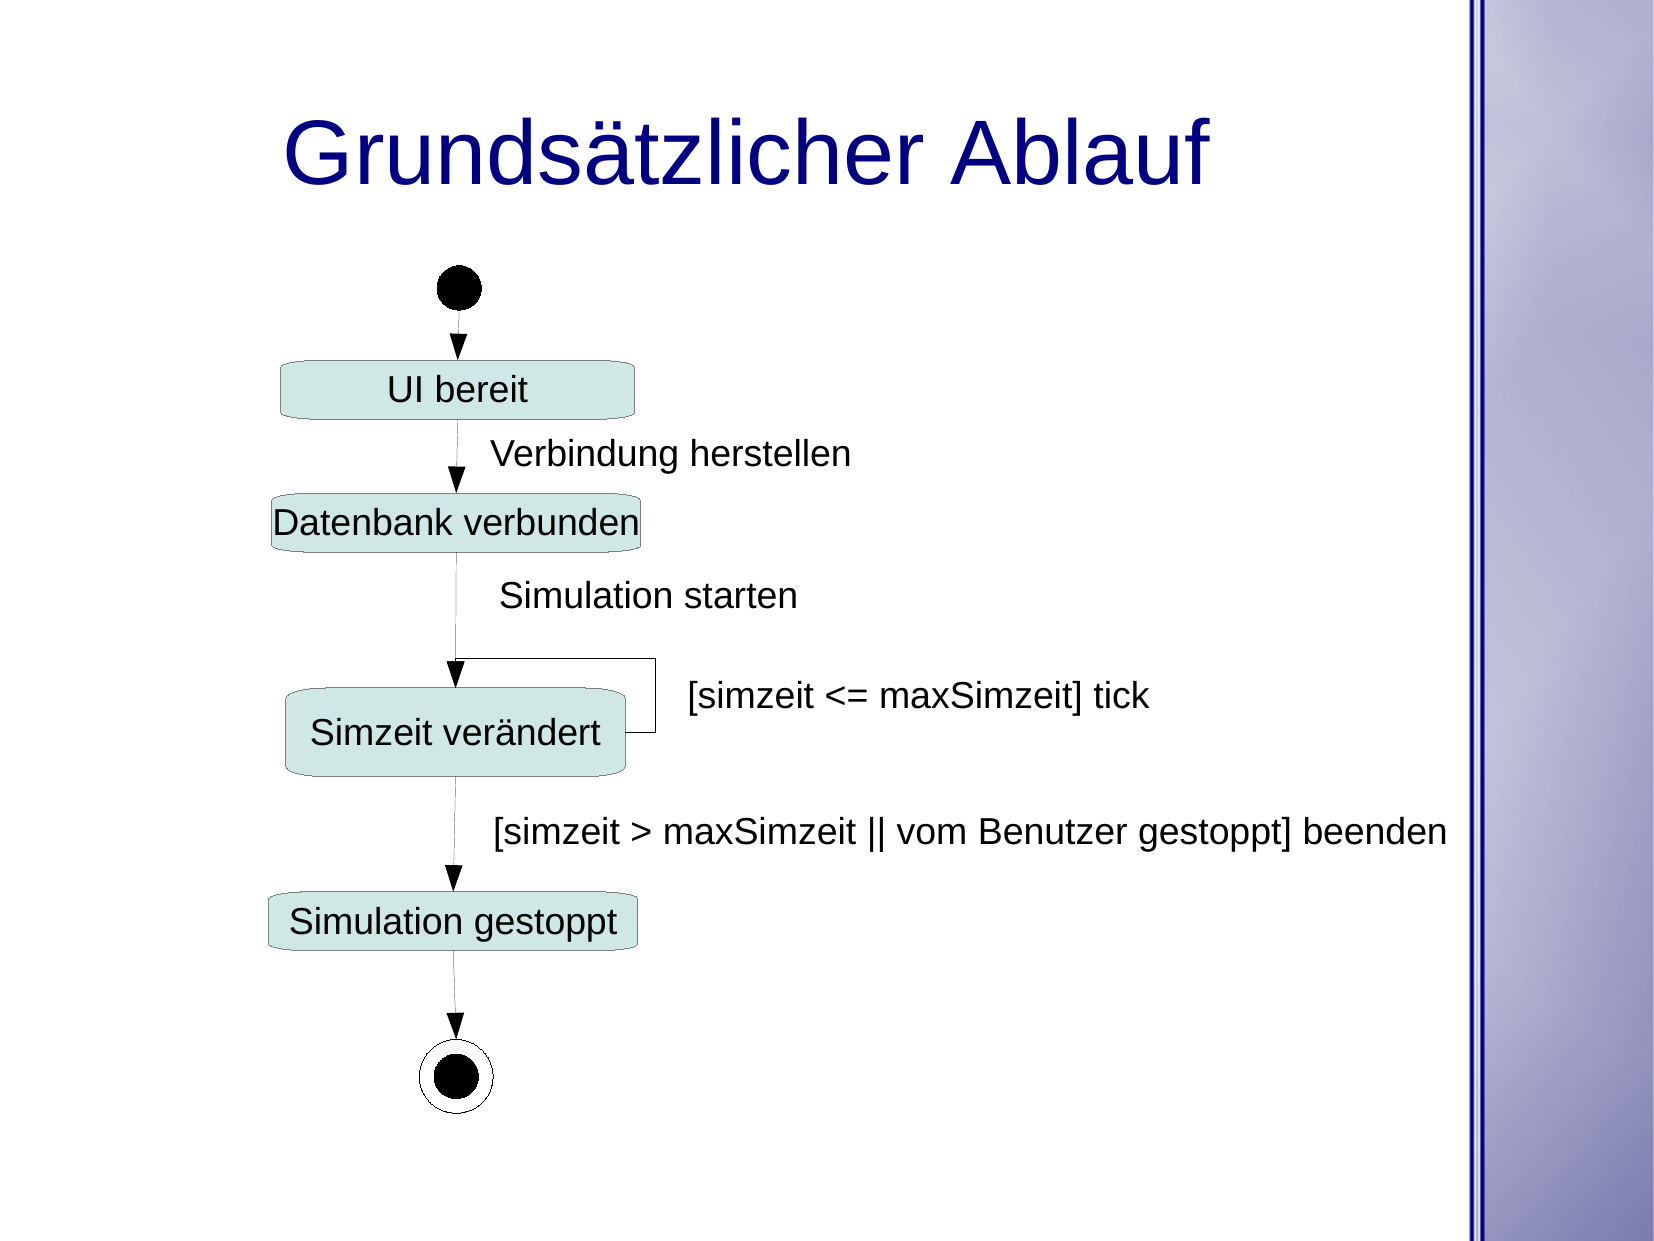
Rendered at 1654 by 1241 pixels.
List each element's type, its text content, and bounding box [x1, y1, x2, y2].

text_box Datenbank verbunden [271, 493, 641, 553]
title Grundsätzlicher Ablauf [47, 49, 1447, 257]
text_box Verbindung herstellen [475, 425, 867, 483]
text_box [simzeit <= maxSimzeit] tick [672, 667, 1165, 725]
text_box [434, 1054, 479, 1099]
text_box Simzeit verändert [285, 687, 626, 777]
text_box [437, 265, 482, 311]
text_box UI bereit [280, 360, 635, 420]
text_box Simulation starten [484, 566, 814, 624]
text_box [simzeit > maxSimzeit || vom Benutzer gestoppt] beenden [478, 803, 1462, 860]
text_box Simulation gestoppt [268, 891, 638, 951]
picture [0, 0, 1654, 1241]
